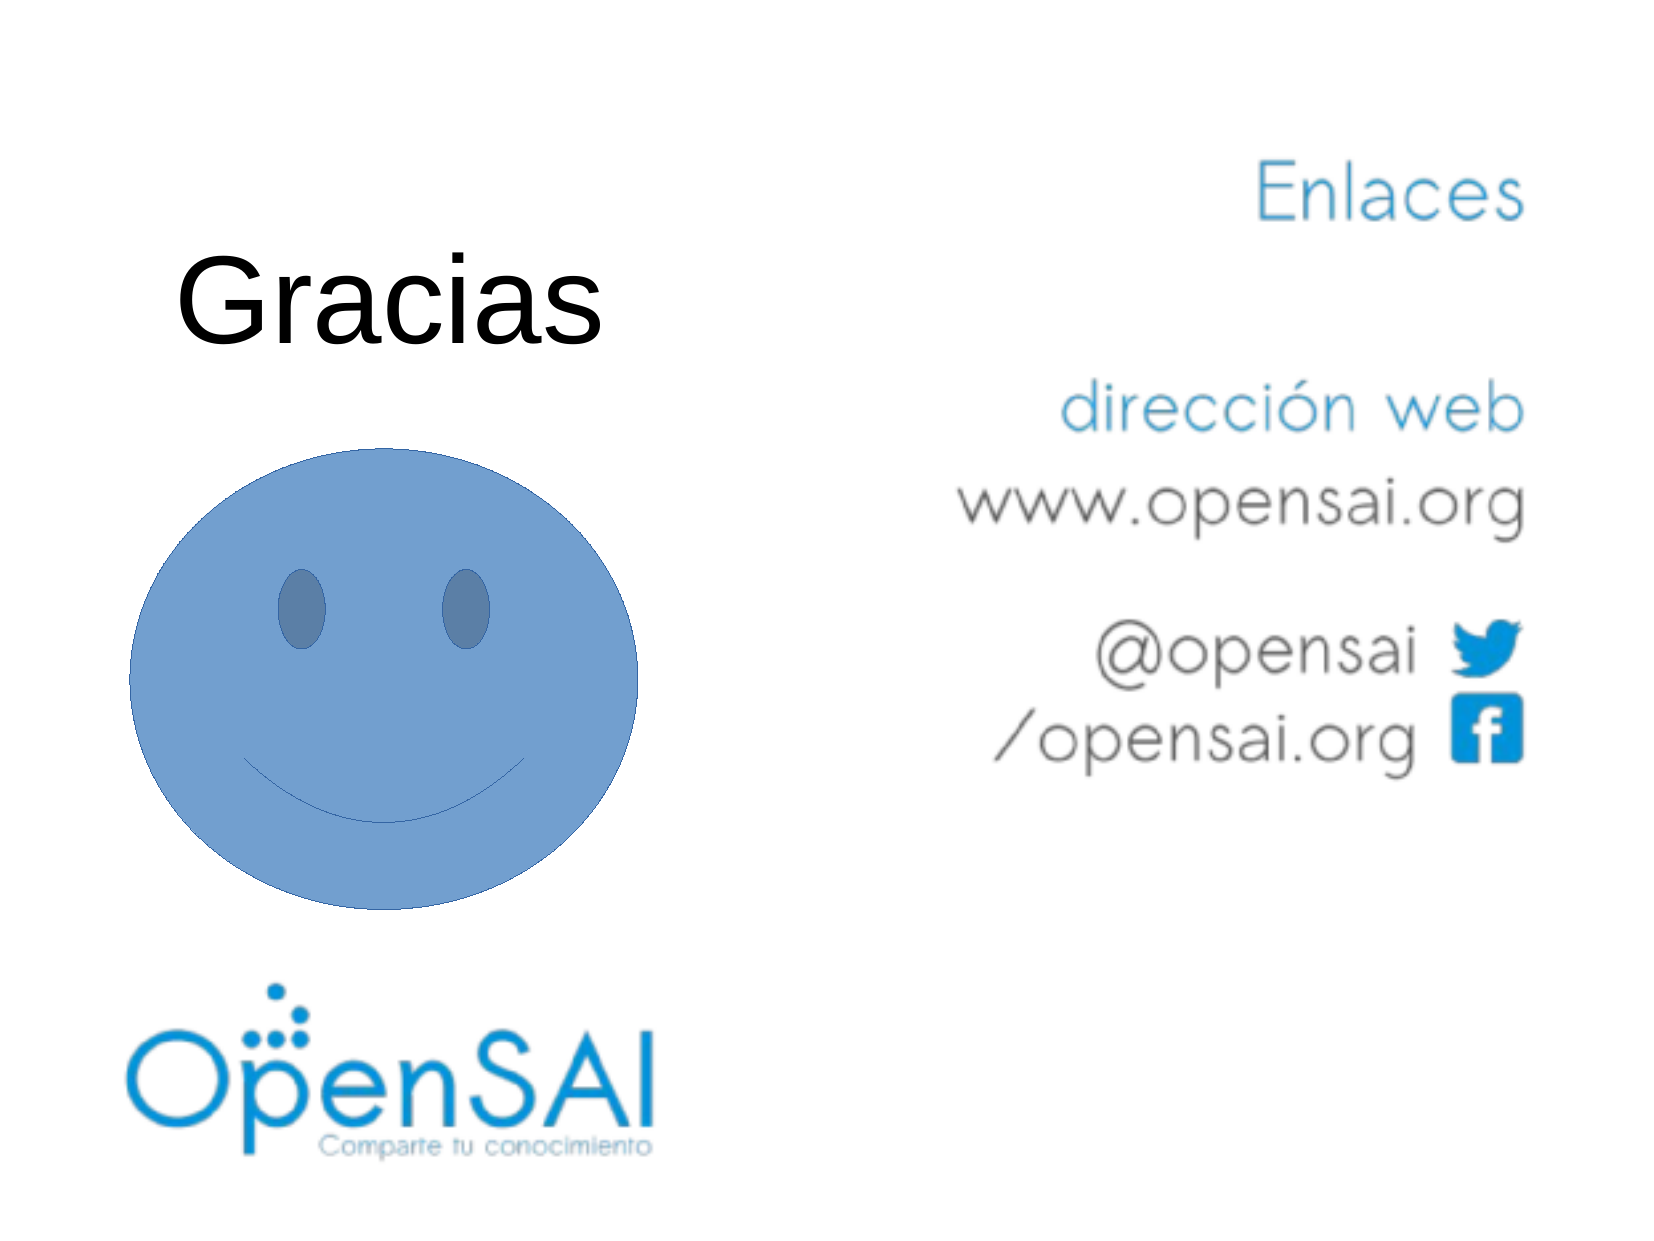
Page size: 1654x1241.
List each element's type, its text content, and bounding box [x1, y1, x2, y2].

picture [35, 12, 1633, 1218]
text_box Gracias [159, 223, 691, 378]
text_box [129, 448, 638, 910]
